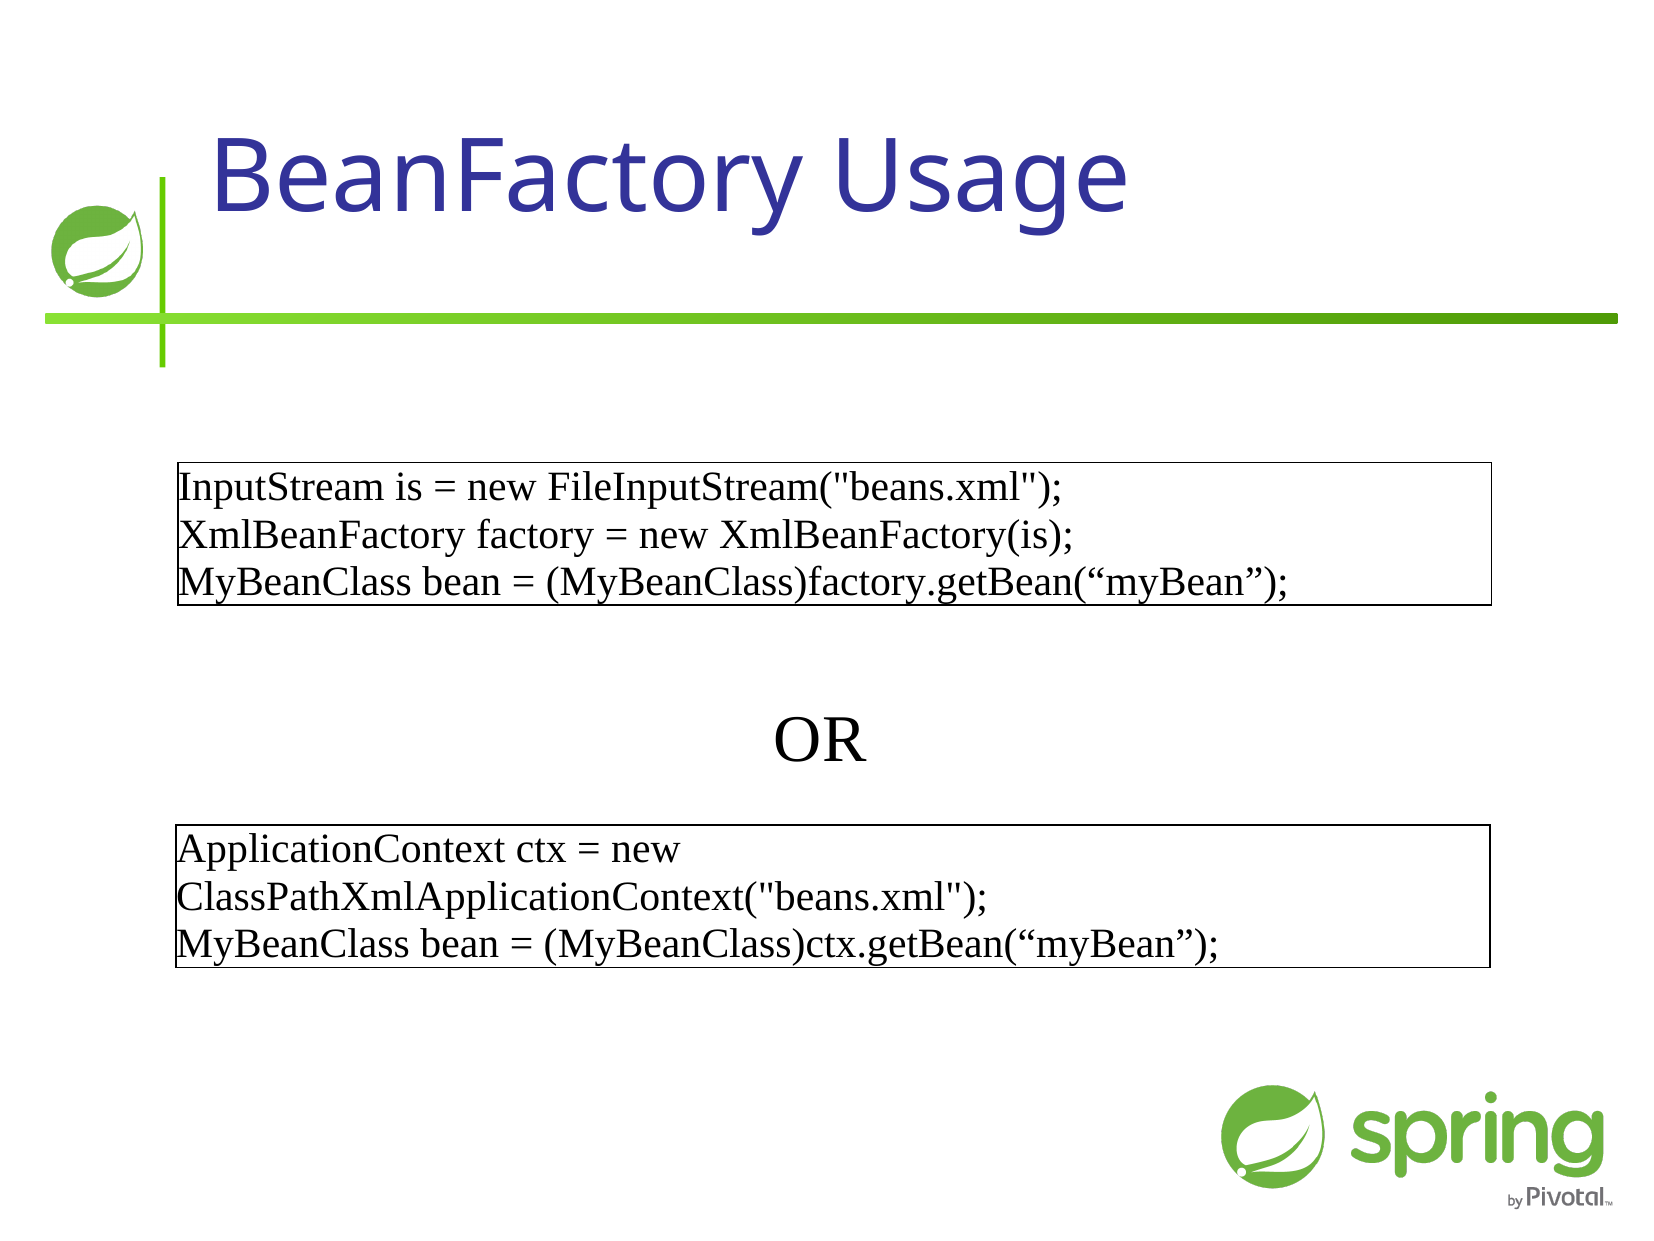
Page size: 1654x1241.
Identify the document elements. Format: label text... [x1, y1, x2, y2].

picture [1216, 1081, 1618, 1212]
text_box OR [773, 700, 867, 777]
text_box ApplicationContext ctx = new ClassPathXmlApplicationContext("beans.xml"); MyBeanClass bean = (MyBeanClass)ctx.getBean(“myBean”); [175, 824, 1490, 968]
text_box InputStream is = new FileInputStream("beans.xml"); XmlBeanFactory factory = new XmlBeanFactory(is); MyBeanClass bean = (MyBeanClass)factory.getBean(“myBean”); [178, 462, 1492, 606]
title BeanFactory Usage [208, 38, 1618, 304]
